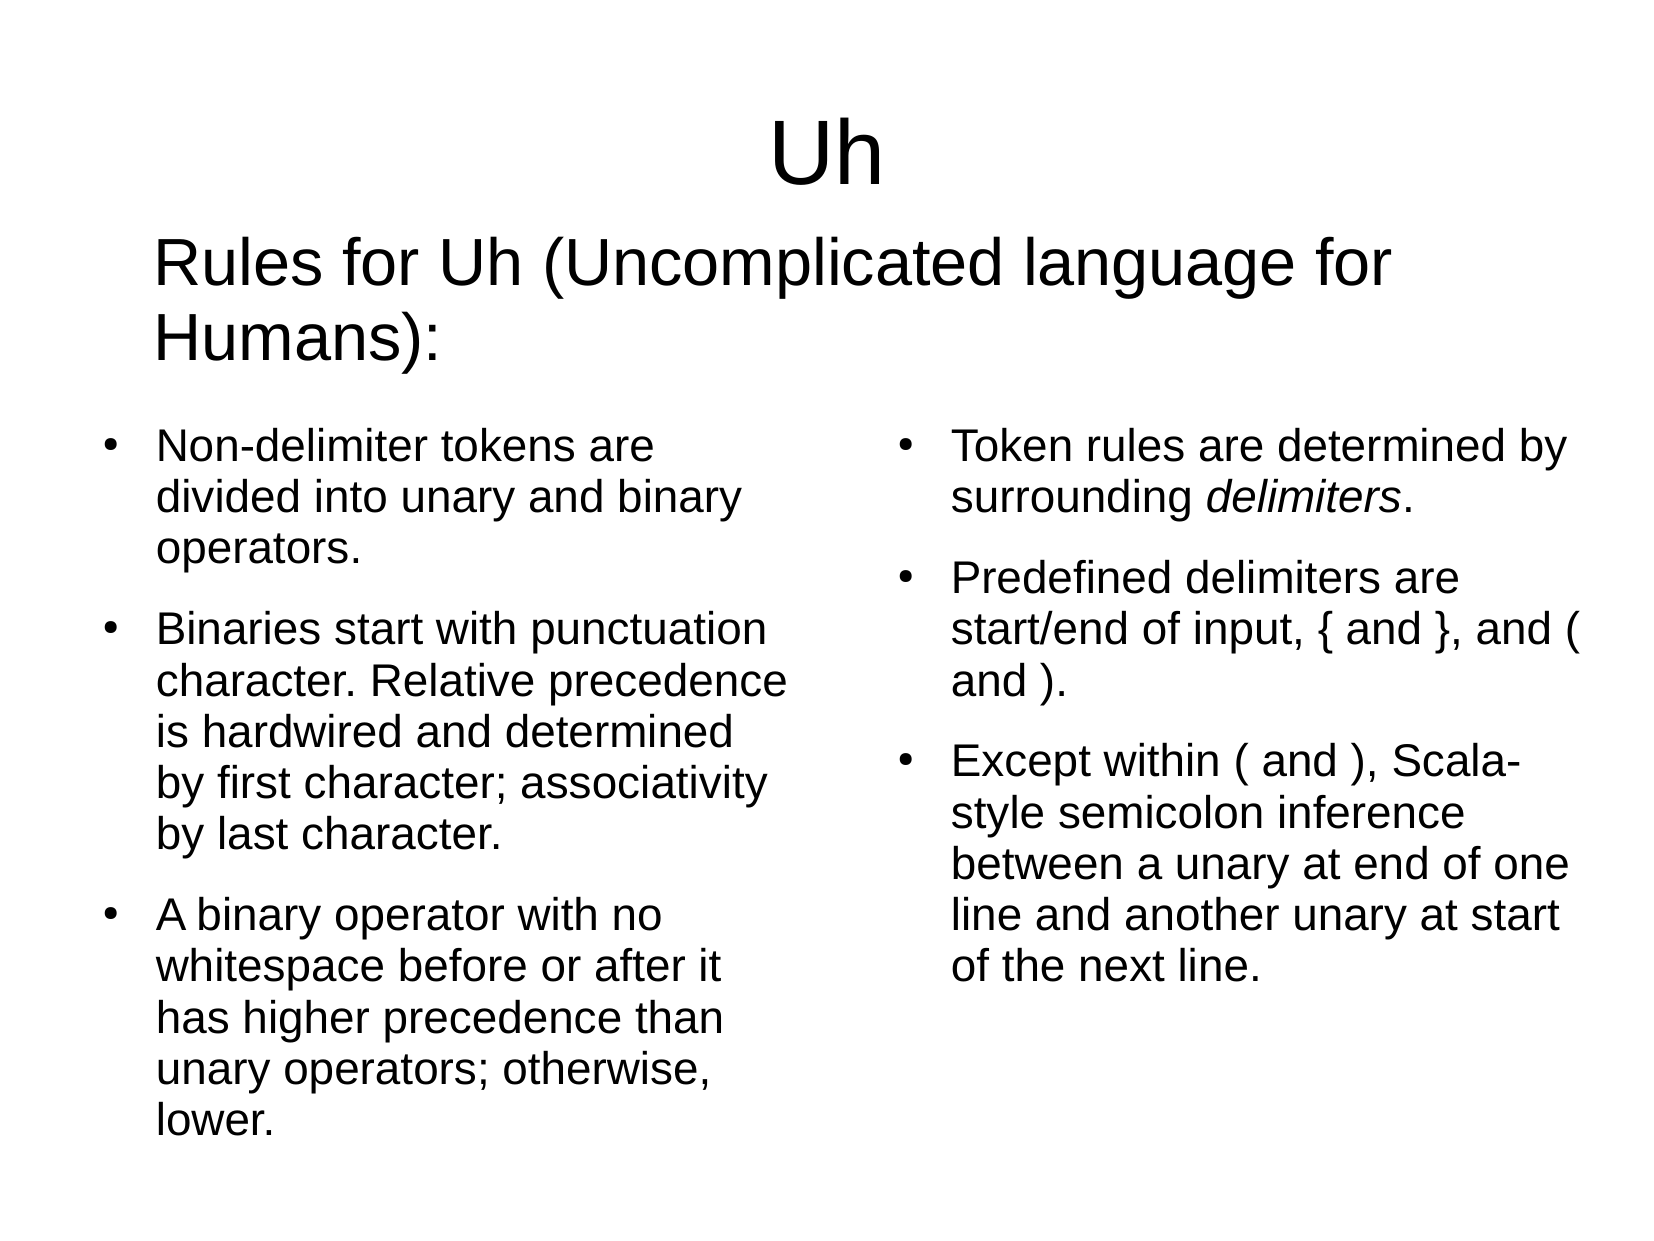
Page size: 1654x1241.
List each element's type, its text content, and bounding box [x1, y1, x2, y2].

list Token rules are determined by surrounding delimiters. Predefined delimiters are start/end of input, { and }, and ( and ). Except within ( and ), Scala-style semicolon inference between a unary at end of one line and another unary at start of the next line. [879, 420, 1591, 1171]
title Uh [82, 49, 1571, 257]
list Non-delimiter tokens are divided into unary and binary operators. Binaries start with punctuation character. Relative precedence is hardwired and determined by first character; associativity by last character. A binary operator with no whitespace before or after it has higher precedence than unary operators; otherwise, lower. [84, 420, 796, 1156]
list Rules for Uh (Uncomplicated language for Humans): [82, 225, 1538, 385]
